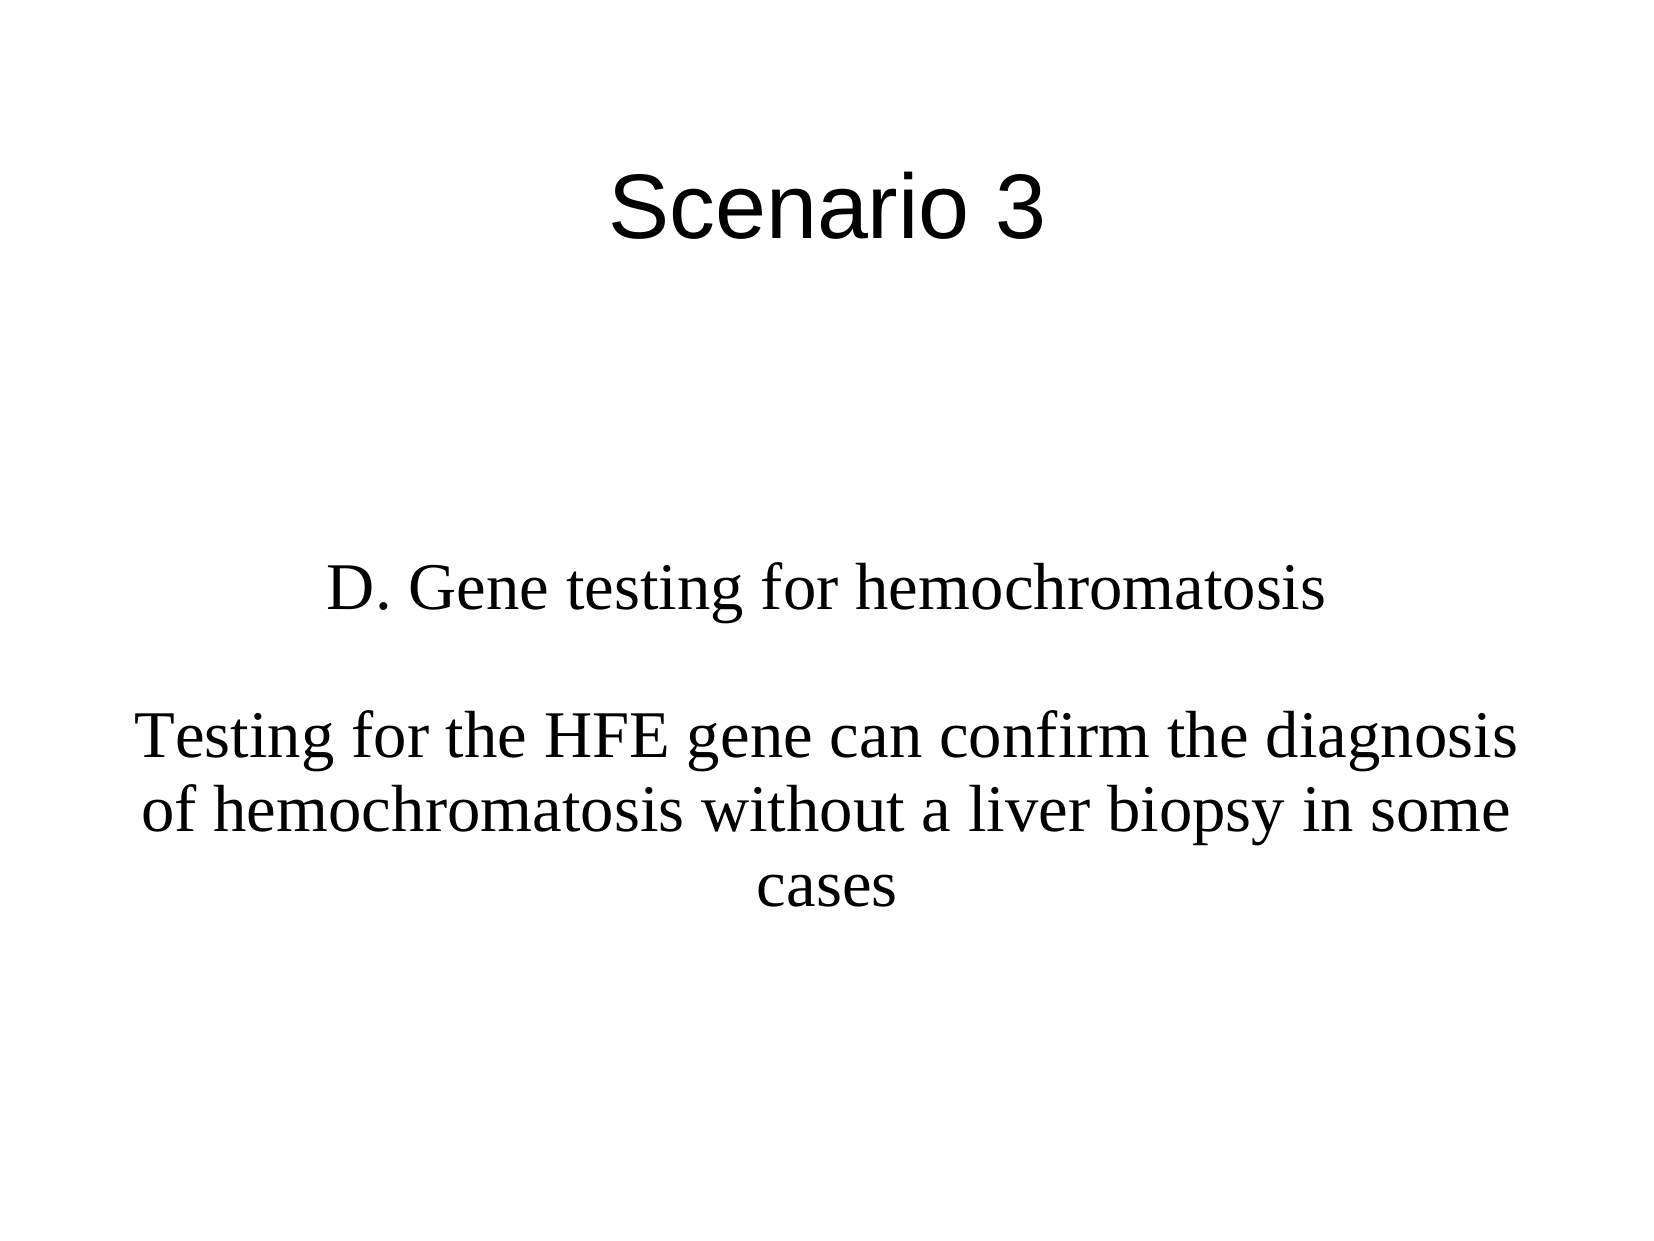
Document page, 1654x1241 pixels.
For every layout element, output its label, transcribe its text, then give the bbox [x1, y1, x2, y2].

title Scenario 3 [121, 102, 1534, 311]
subtitle D. Gene testing for hemochromatosis Testing for the HFE gene can confirm the diagnosis of hemochromatosis without a liver biopsy in some cases [121, 344, 1534, 1127]
